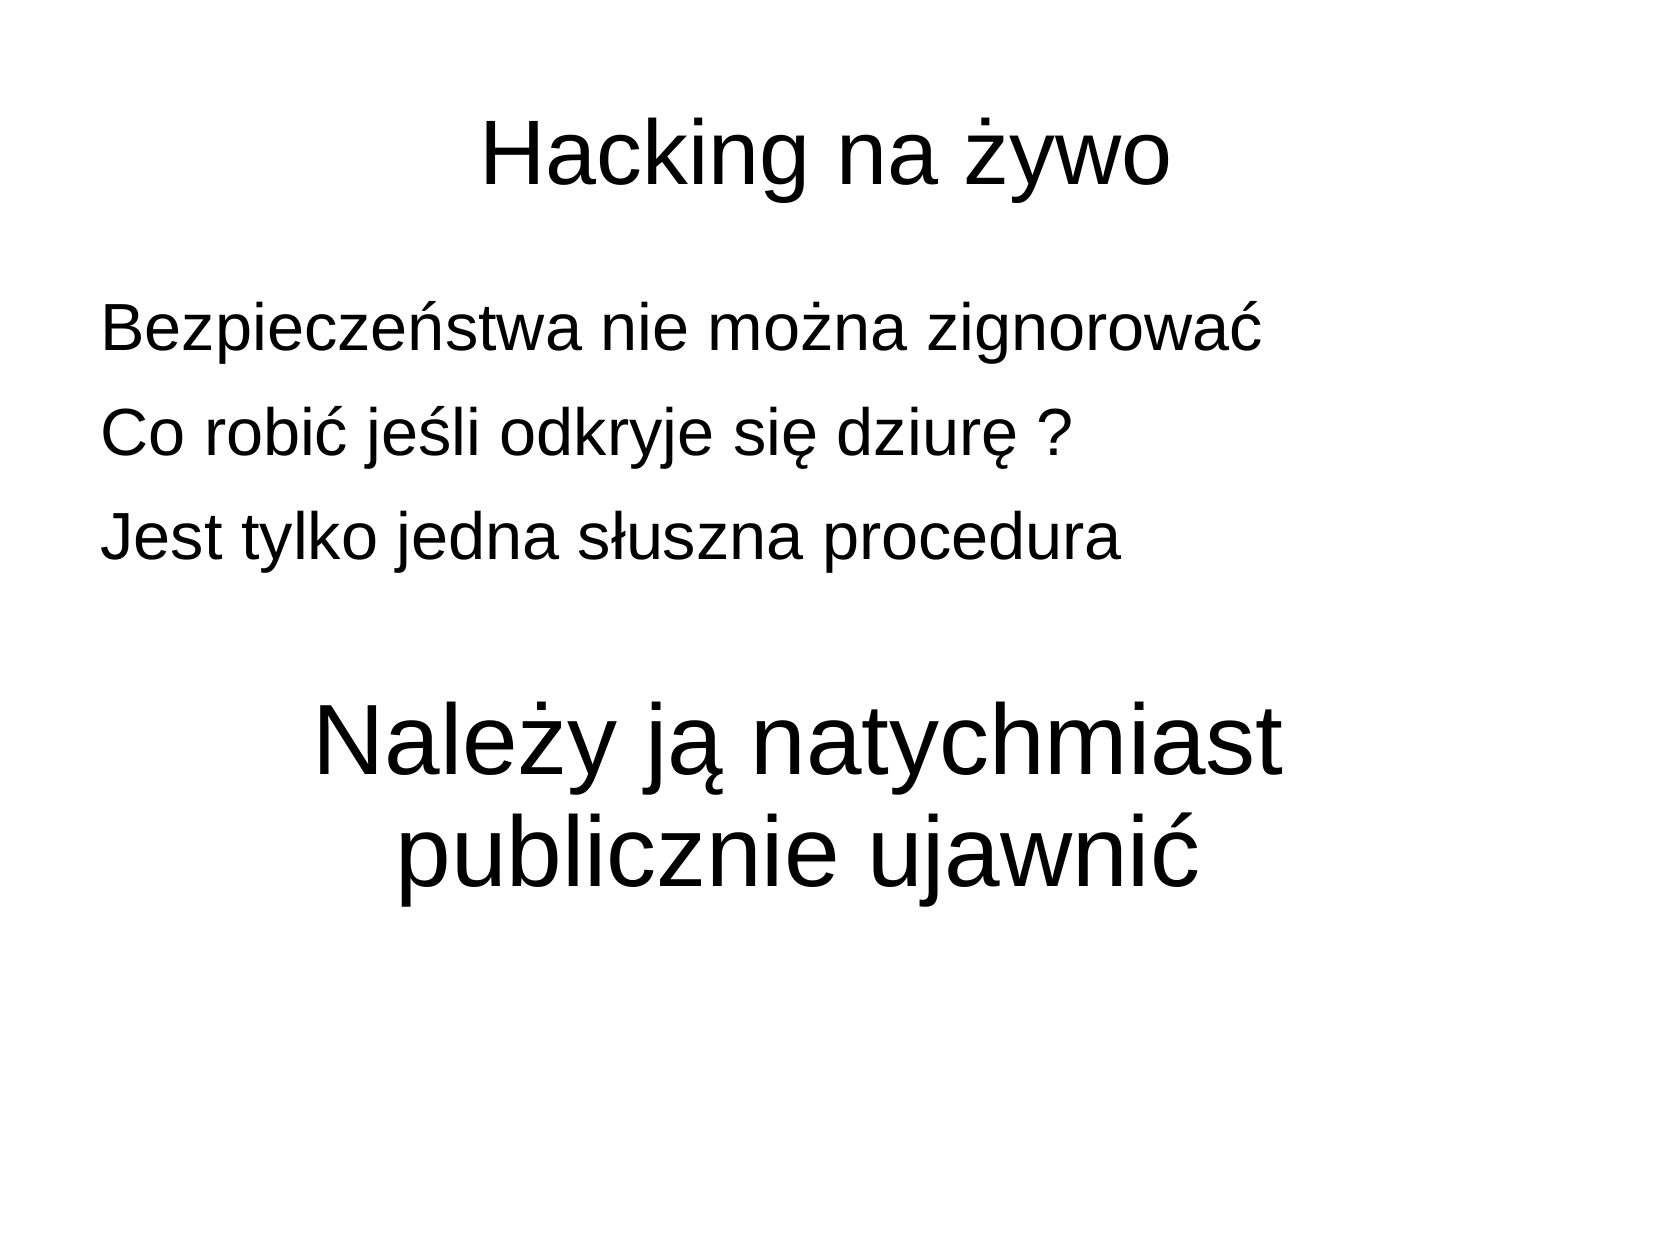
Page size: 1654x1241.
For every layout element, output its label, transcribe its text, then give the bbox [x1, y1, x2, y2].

list Bezpieczeństwa nie można zignorować Co robić jeśli odkryje się dziurę ? Jest tylko jedna słuszna procedura [82, 290, 1571, 1094]
text_box Należy ją natychmiast publicznie ujawnić [297, 677, 1300, 916]
title Hacking na żywo [82, 56, 1571, 250]
